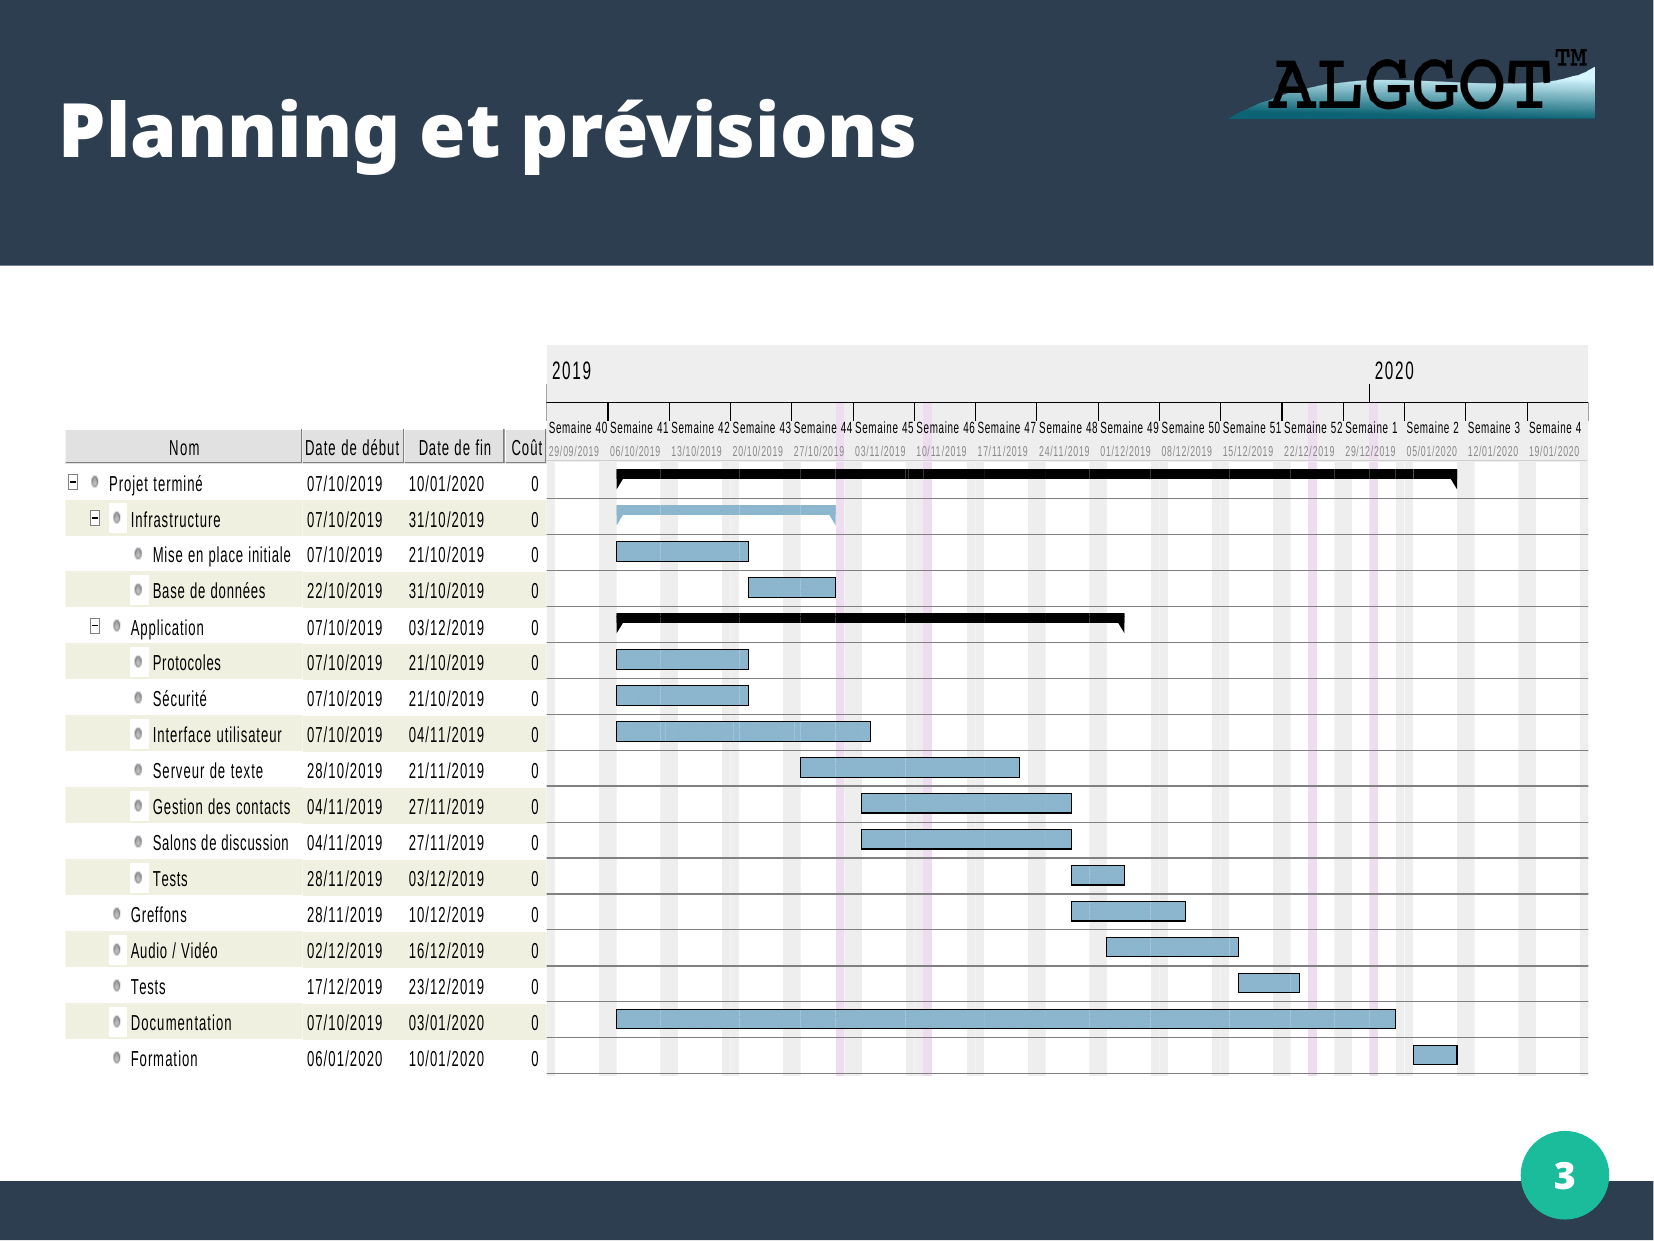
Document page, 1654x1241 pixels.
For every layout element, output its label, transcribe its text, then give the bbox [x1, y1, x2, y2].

picture [1227, 49, 1595, 119]
title Planning et prévisions [59, 49, 1227, 207]
picture [59, 324, 1595, 1123]
